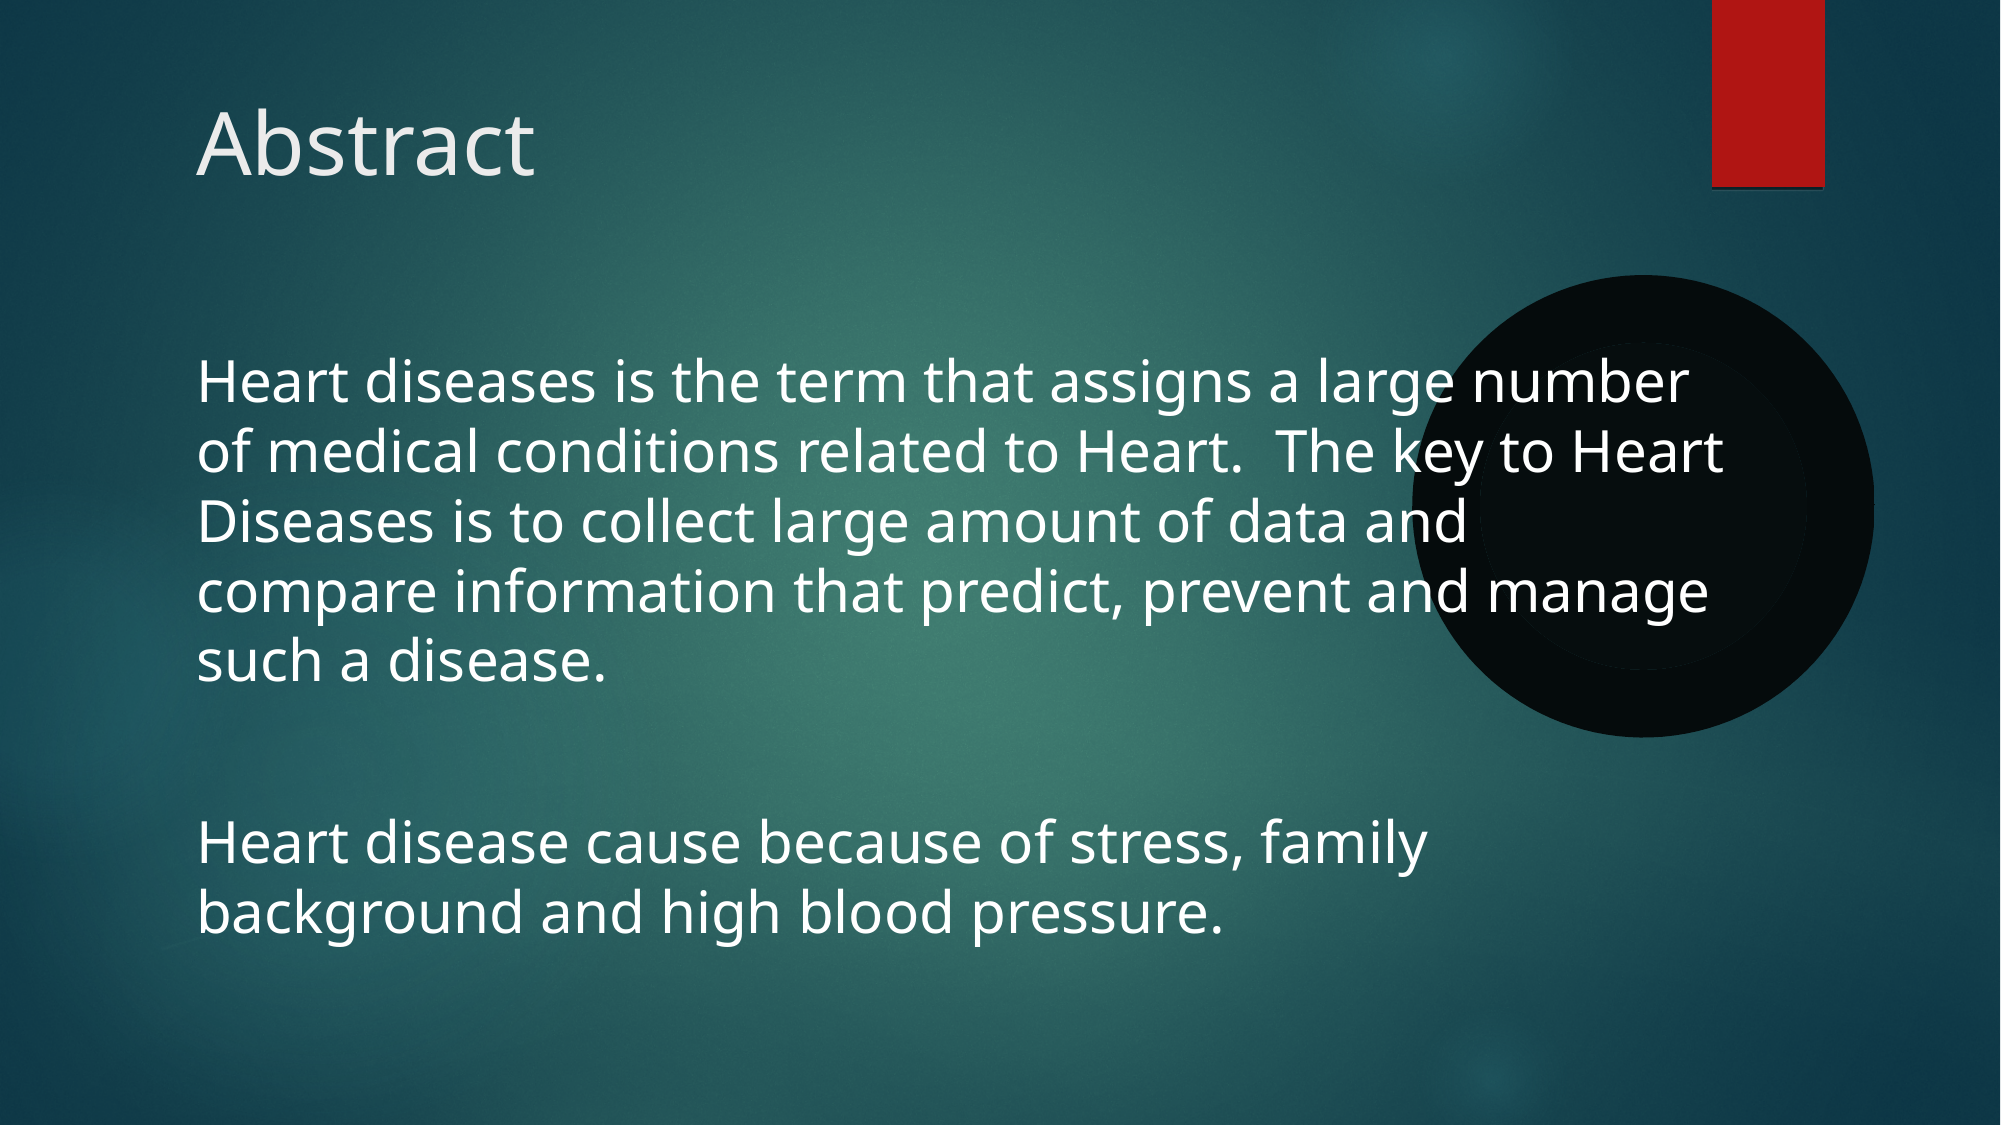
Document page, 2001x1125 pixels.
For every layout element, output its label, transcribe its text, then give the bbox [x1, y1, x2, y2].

list Heart diseases is the term that assigns a large number of medical conditions related to Heart. The key to Heart Diseases is to collect large amount of data and compare information that predict, prevent and manage such a disease. Heart disease cause because of stress, family background and high blood pressure. [181, 336, 1741, 1026]
title Abstract [181, 80, 749, 235]
